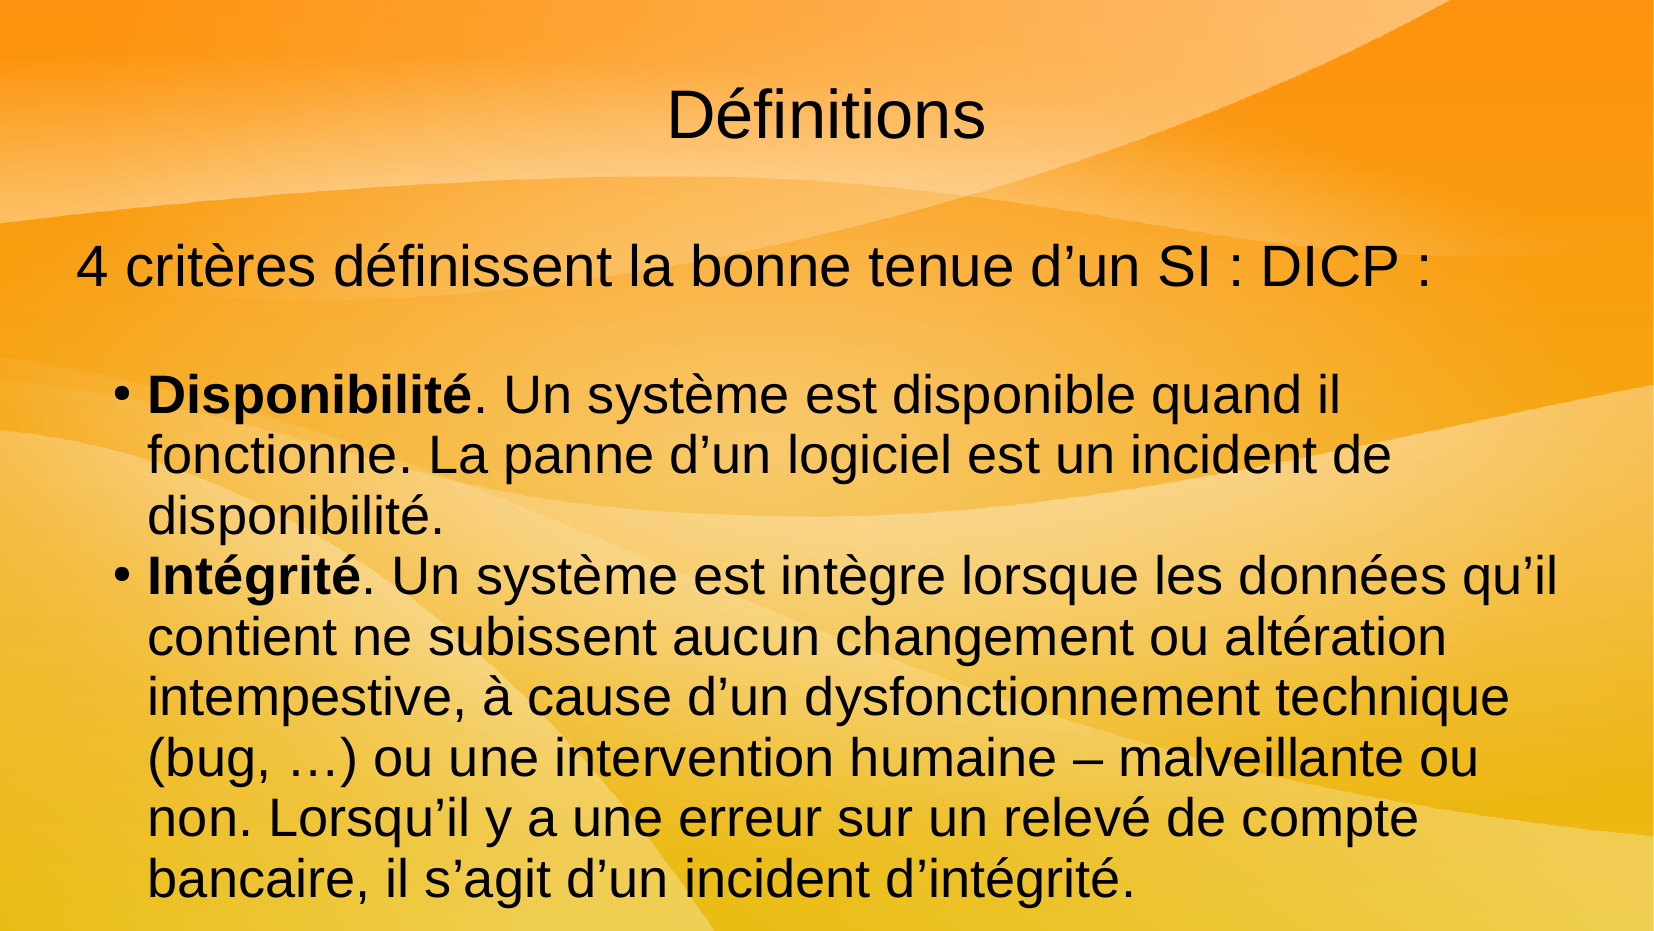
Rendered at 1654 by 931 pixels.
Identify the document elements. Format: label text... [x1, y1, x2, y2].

subtitle 4 critères définissent la bonne tenue d’un SI : DICP : Disponibilité. Un système est disponible quand il fonctionne. La panne d’un logiciel est un incident de disponibilité. Intégrité. Un système est intègre lorsque les données qu’il contient ne subissent aucun changement ou altération intempestive, à cause d’un dysfonctionnement technique (bug, …) ou une intervention humaine – malveillante ou non. Lorsqu’il y a une erreur sur un relevé de compte bancaire, il s’agit d’un incident d’intégrité. [76, 126, 1565, 931]
title Définitions [82, 37, 1571, 193]
picture [0, 0, 1654, 931]
